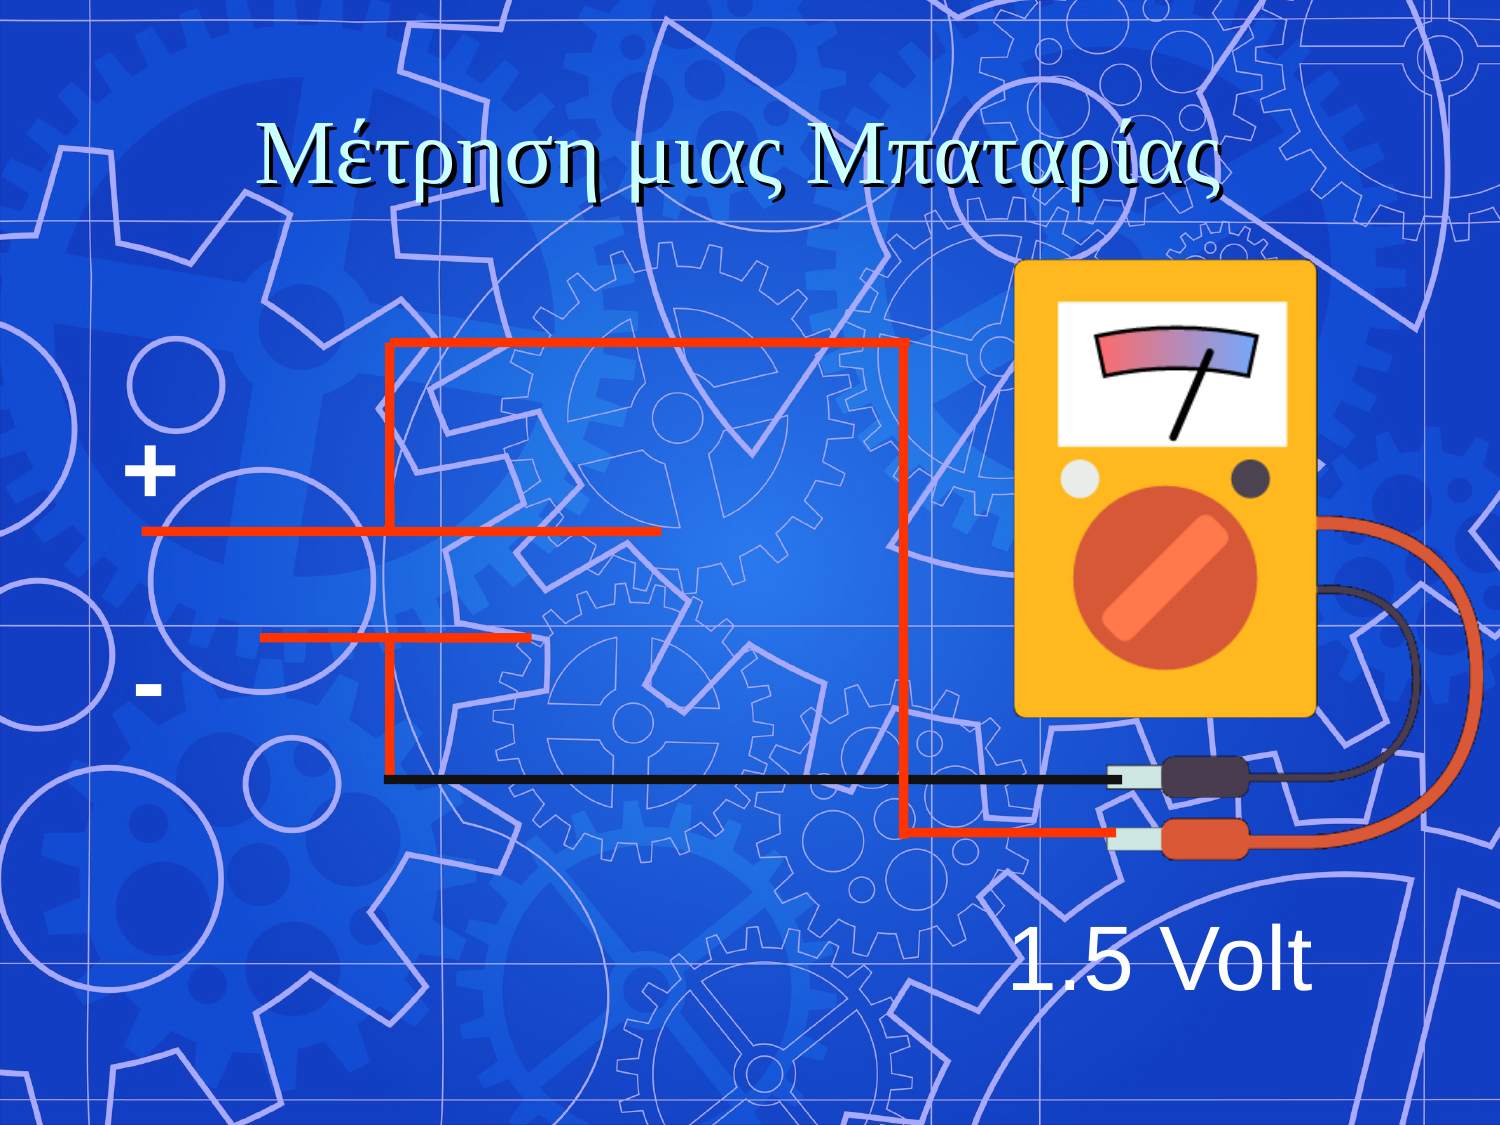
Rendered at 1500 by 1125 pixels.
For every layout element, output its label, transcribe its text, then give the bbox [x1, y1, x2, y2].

text_box 1.5 Volt [992, 890, 1334, 1016]
title Μέτρηση μιας Μπαταρίας [35, 83, 1441, 179]
picture [886, 348, 898, 774]
picture [886, 248, 1500, 873]
text_box - [118, 609, 213, 745]
text_box + [106, 396, 201, 532]
